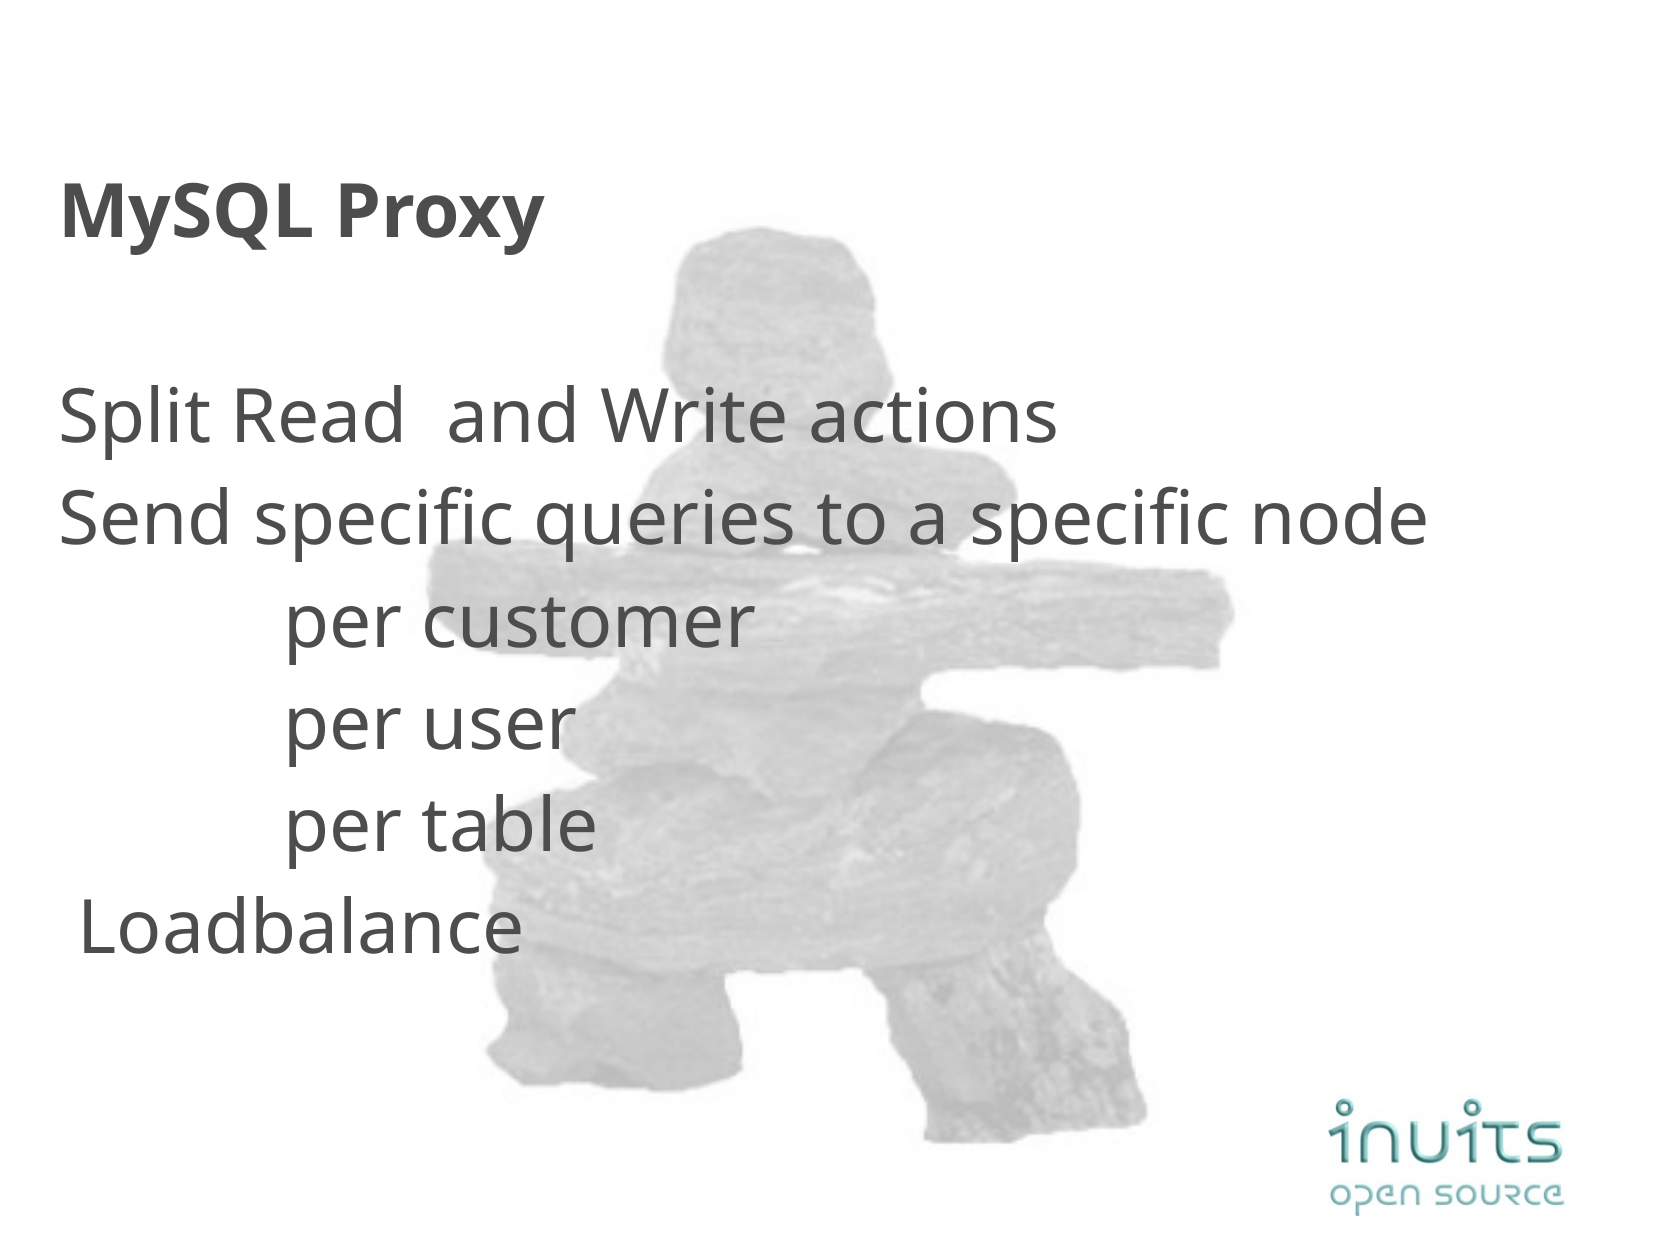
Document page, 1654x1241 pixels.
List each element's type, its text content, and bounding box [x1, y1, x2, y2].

text_box MySQL Proxy Split Read and Write actions Send specific queries to a specific node per customer per user per table Loadbalance [43, 149, 1573, 1241]
